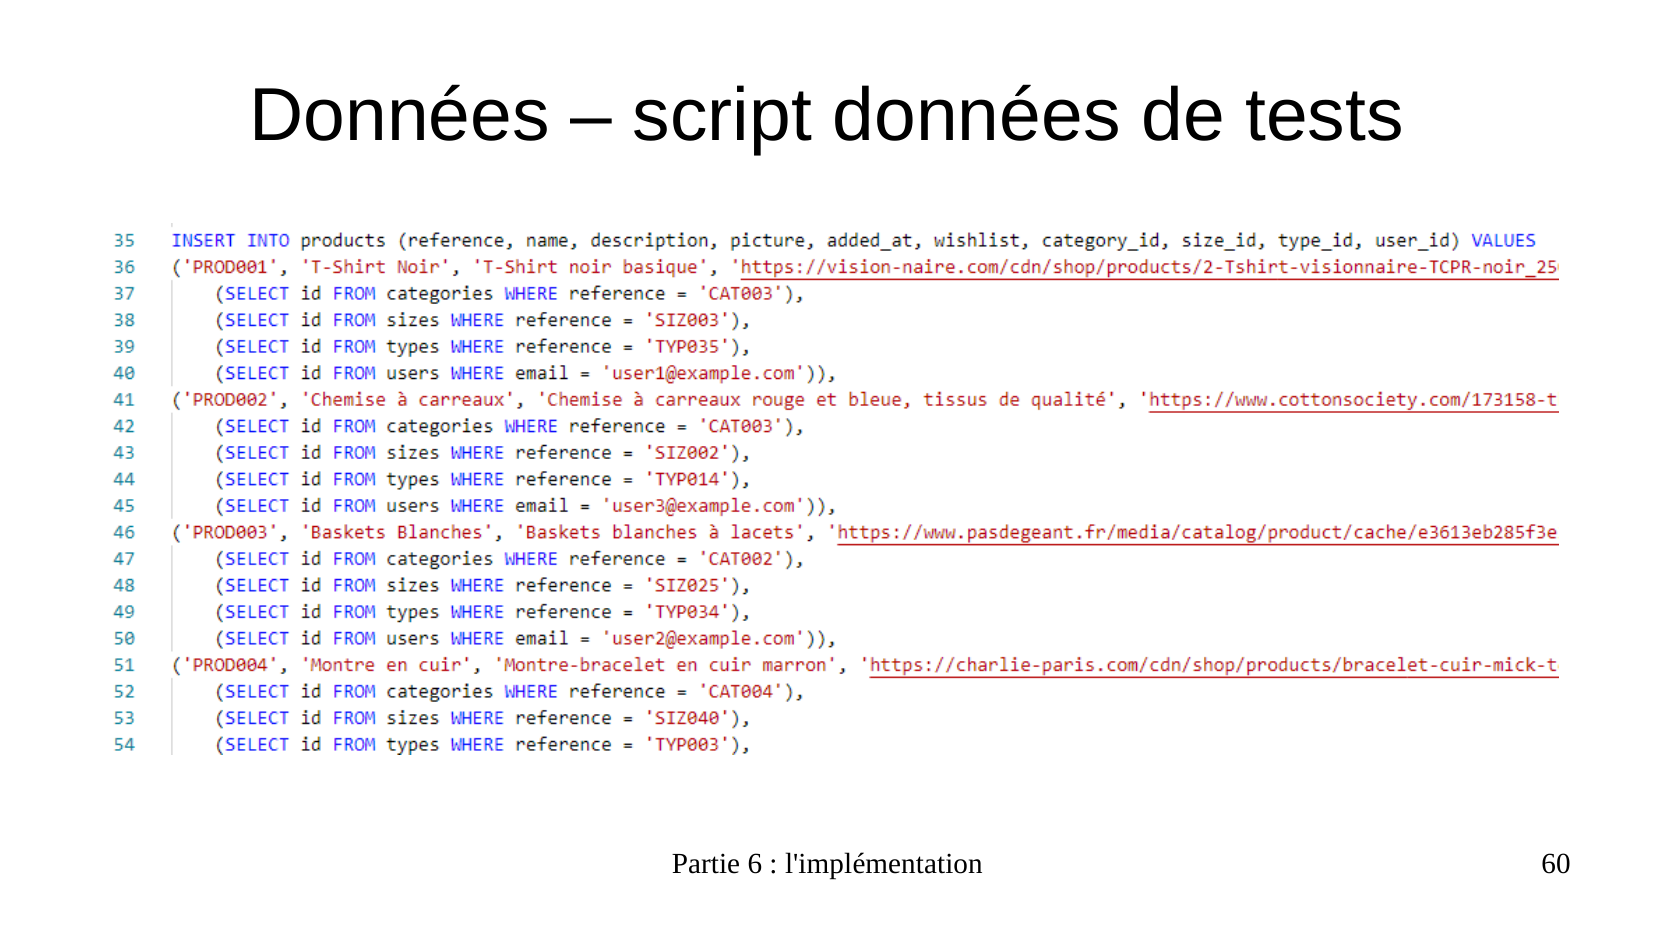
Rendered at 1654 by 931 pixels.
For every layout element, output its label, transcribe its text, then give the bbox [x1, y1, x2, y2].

picture [89, 223, 1559, 756]
title Données – script données de tests [82, 37, 1571, 193]
